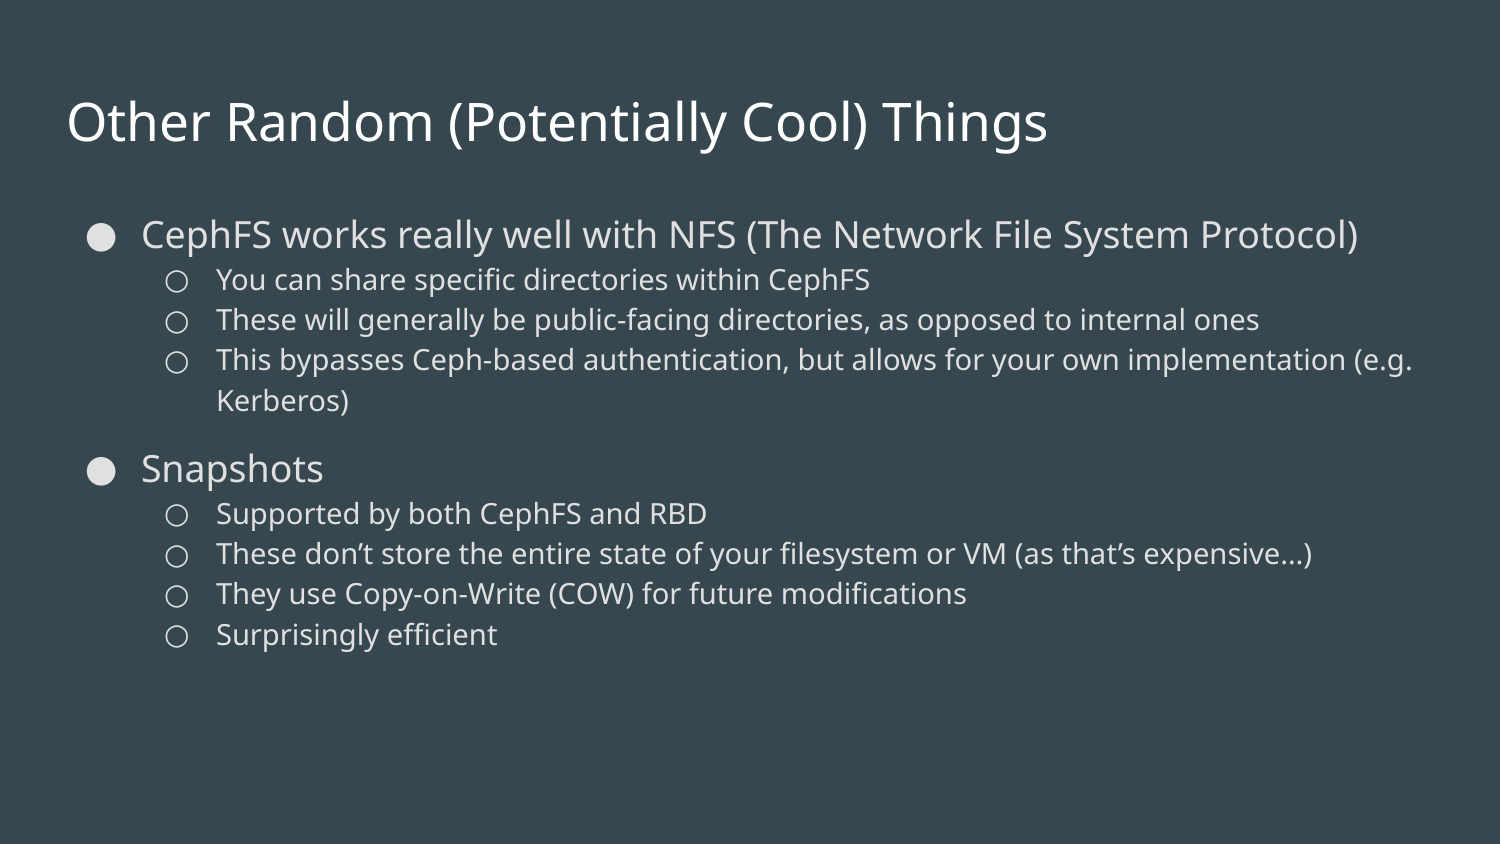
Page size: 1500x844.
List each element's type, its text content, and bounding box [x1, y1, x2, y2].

title Other Random (Potentially Cool) Things [51, 72, 1449, 167]
list CephFS works really well with NFS (The Network File System Protocol) You can share specific directories within CephFS These will generally be public-facing directories, as opposed to internal ones This bypasses Ceph-based authentication, but allows for your own implementation (e.g. Kerberos) Snapshots Supported by both CephFS and RBD These don’t store the entire state of your filesystem or VM (as that’s expensive…) They use Copy-on-Write (COW) for future modifications Surprisingly efficient [51, 189, 1449, 750]
